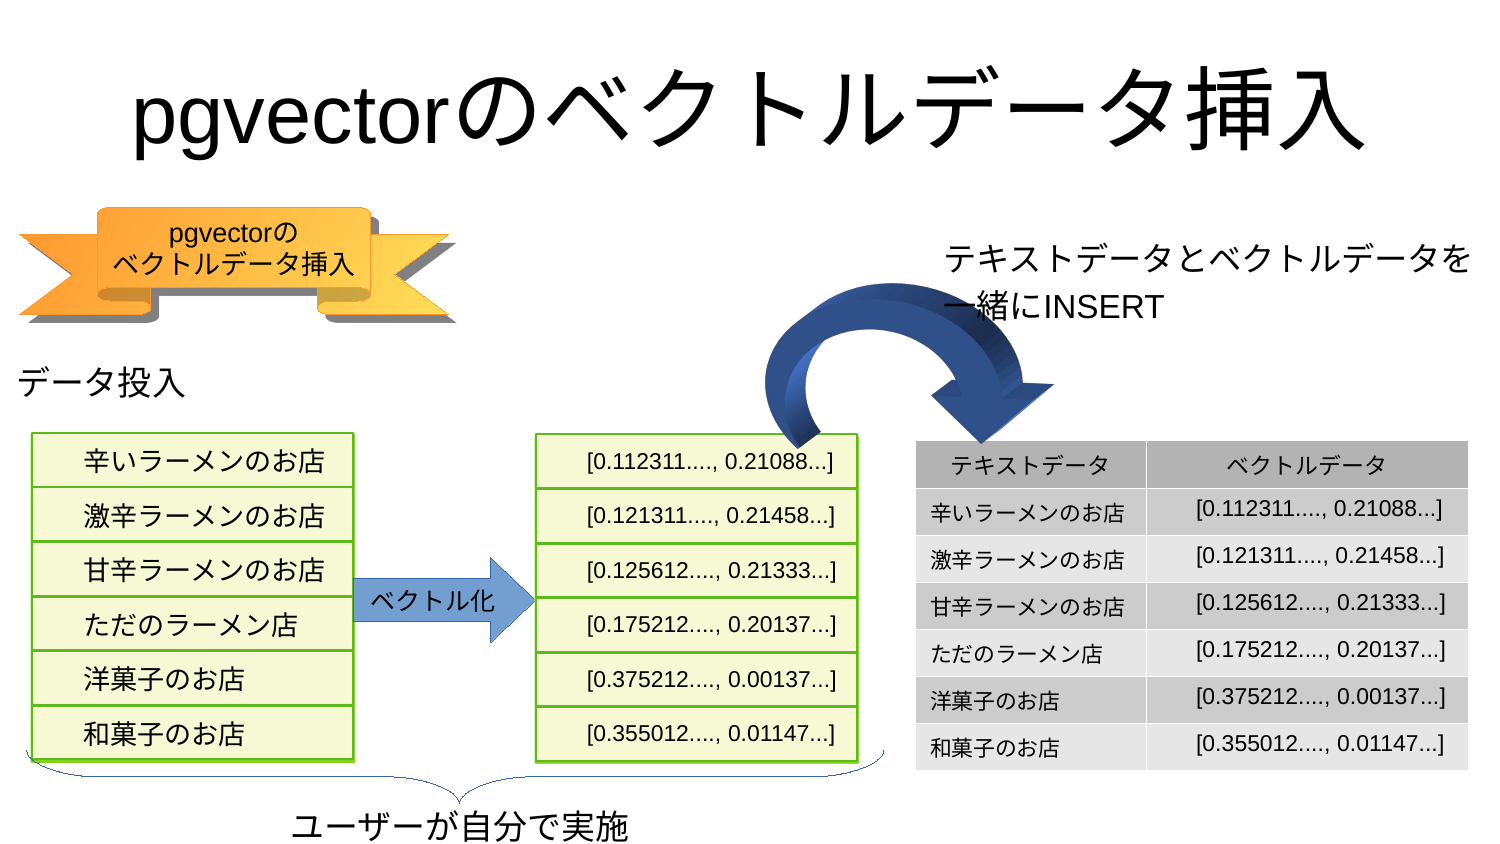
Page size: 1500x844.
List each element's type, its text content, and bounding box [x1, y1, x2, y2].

text_box [766, 300, 1031, 448]
table_cell [0.175212...., 0.20137...] [1147, 630, 1468, 676]
text_box 洋菓子のお店 [32, 651, 354, 705]
text_box [0.175212...., 0.20137...] [535, 598, 858, 652]
title pgvectorのベクトルデータ挿入 [75, 15, 1425, 193]
table_cell 甘辛ラーメンのお店 [916, 583, 1146, 629]
table_cell 洋菓子のお店 [916, 677, 1146, 723]
text_box テキストデータとベクトルデータを 一緒にINSERT [928, 225, 1500, 311]
text_box 和菓子のお店 [32, 705, 354, 760]
text_box ユーザーが自分で実施 [275, 792, 646, 842]
table_cell [0.121311...., 0.21458...] [1147, 536, 1468, 582]
table_cell ただのラーメン店 [916, 630, 1146, 676]
table_cell [0.375212...., 0.00137...] [1147, 677, 1468, 723]
text_box [0.375212...., 0.00137...] [535, 652, 858, 707]
text_box [0.112311...., 0.21088...] [535, 434, 858, 488]
text_box データ投入 [1, 348, 201, 398]
table_cell 和菓子のお店 [916, 724, 1146, 770]
text_box ベクトル化 [353, 557, 535, 643]
text_box ただのラーメン店 [32, 596, 354, 651]
text_box 甘辛ラーメンのお店 [32, 542, 354, 596]
table_cell [0.355012...., 0.01147...] [1147, 724, 1468, 770]
text_box [0.125612...., 0.21333...] [535, 543, 858, 598]
text_box 辛いラーメンのお店 [32, 432, 354, 487]
table_cell [0.125612...., 0.21333...] [1147, 583, 1468, 629]
table_cell 辛いラーメンのお店 [916, 489, 1146, 535]
text_box [0.355012...., 0.01147...] [535, 707, 858, 761]
table_cell [0.112311...., 0.21088...] [1147, 489, 1468, 535]
text_box 激辛ラーメンのお店 [32, 487, 354, 542]
text_box pgvectorの ベクトルデータ挿入 [19, 207, 449, 315]
table_header ベクトルデータ [1147, 441, 1468, 488]
text_box [0.121311...., 0.21458...] [535, 488, 858, 543]
table_header テキストデータ [916, 441, 1146, 488]
table_cell 激辛ラーメンのお店 [916, 536, 1146, 582]
